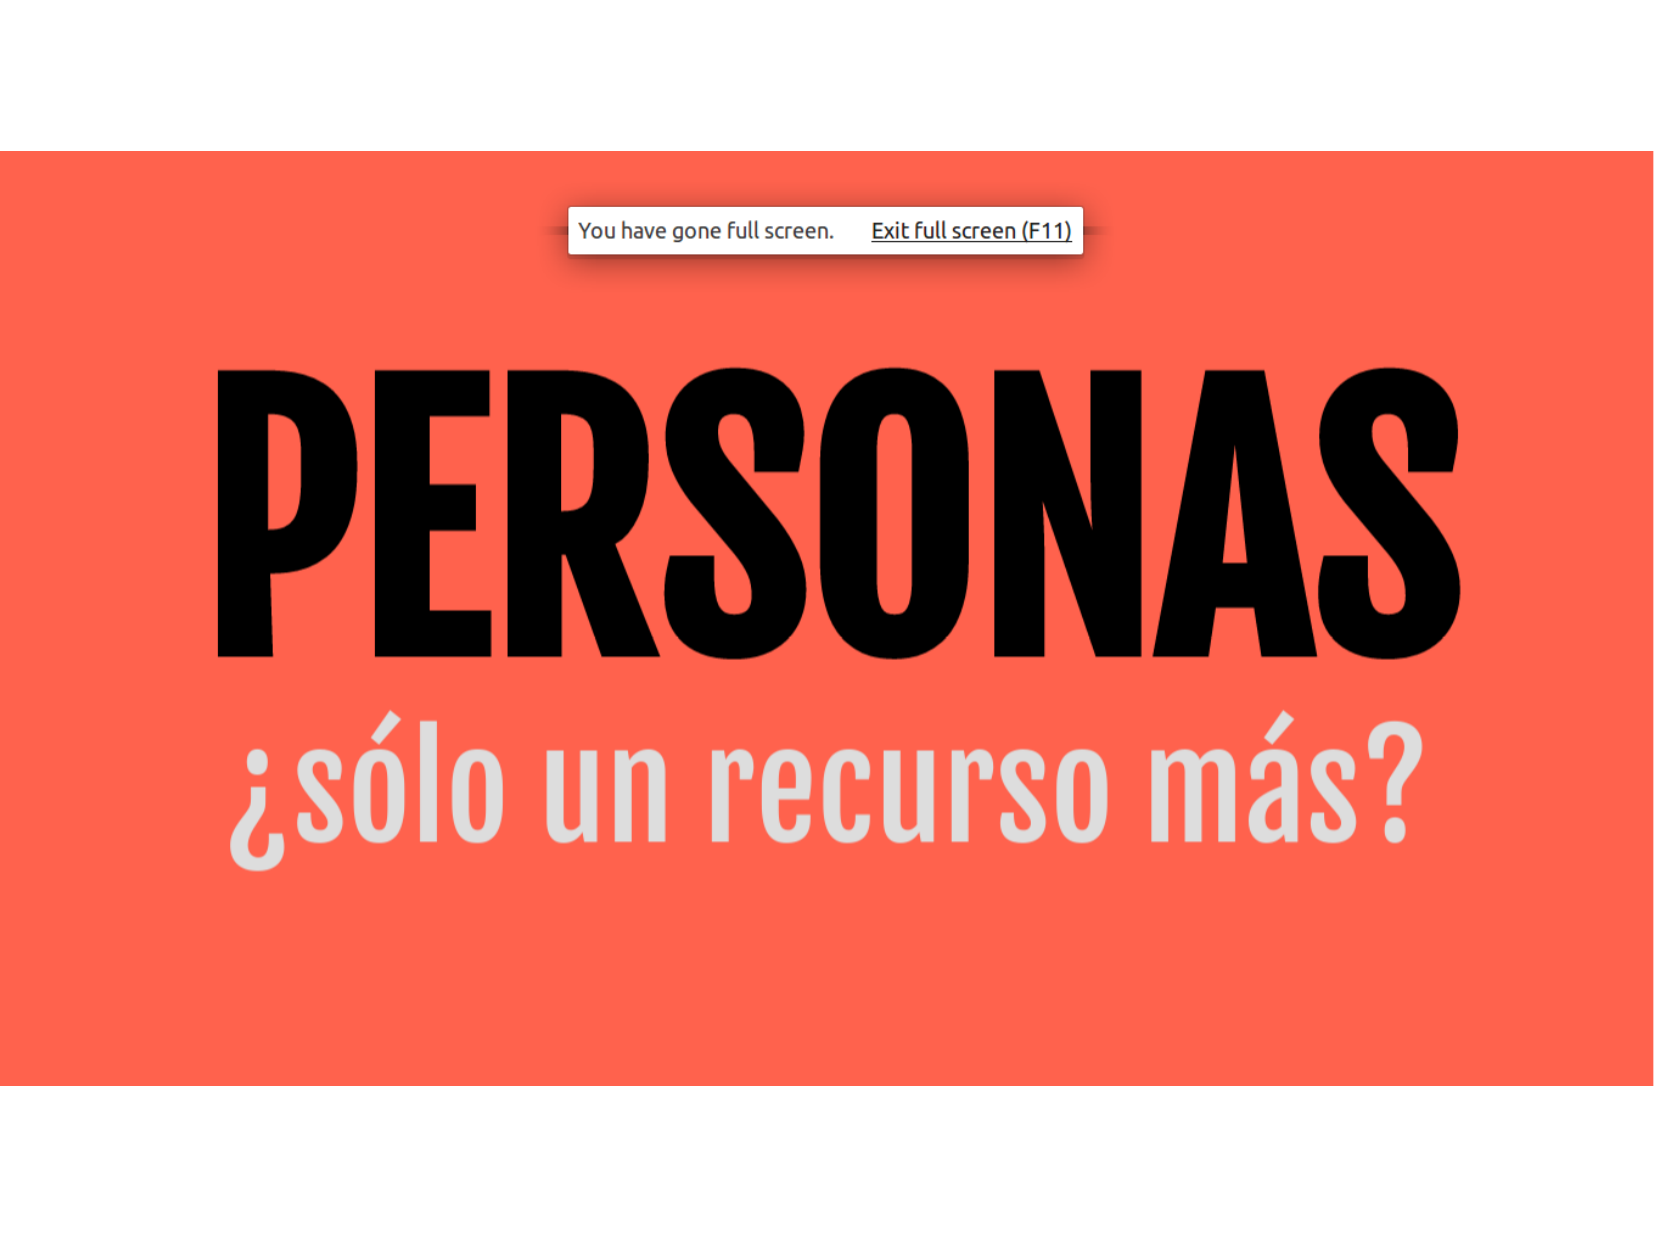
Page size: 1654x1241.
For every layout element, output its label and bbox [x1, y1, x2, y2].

picture [0, 151, 1654, 1086]
